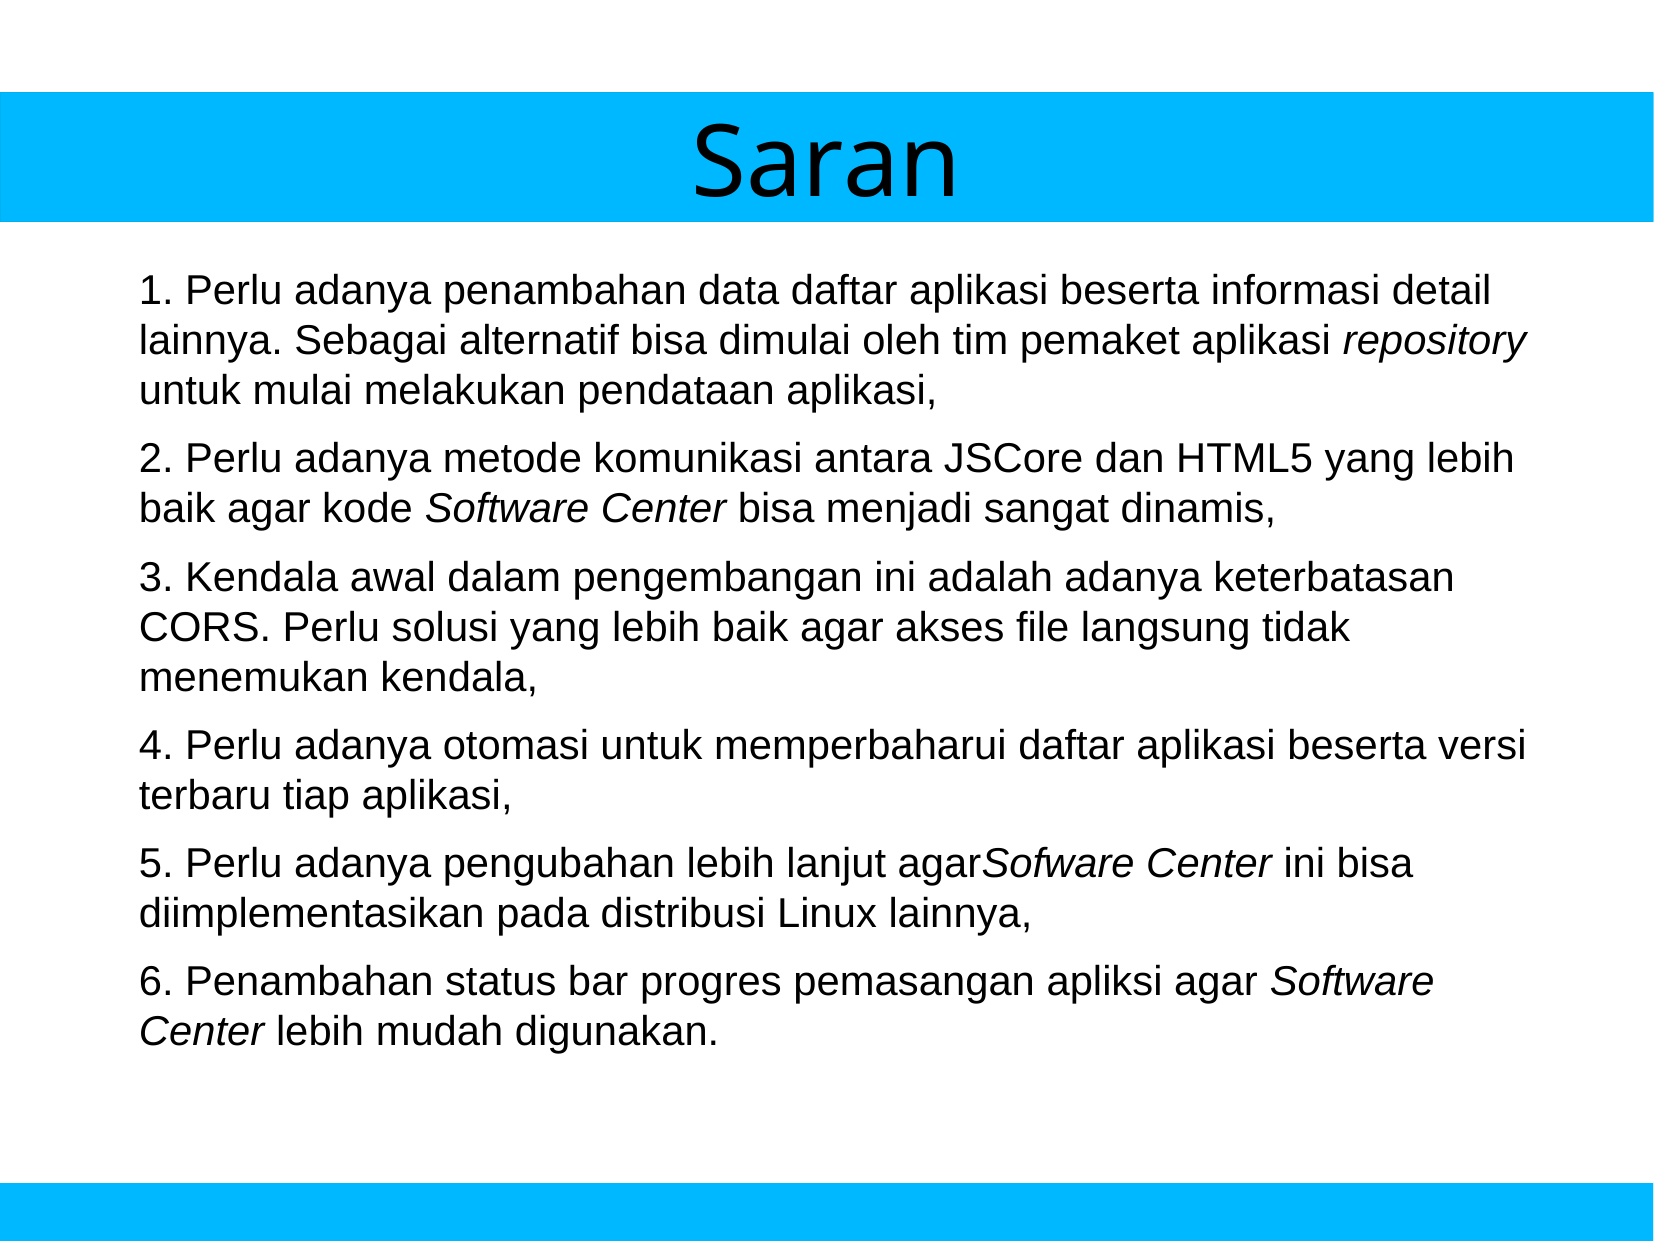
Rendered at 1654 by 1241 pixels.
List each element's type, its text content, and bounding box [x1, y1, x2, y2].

text_box Saran [82, 49, 1571, 257]
text_box [1571, 92, 1654, 222]
text_box [0, 1182, 1654, 1241]
text_box [0, 92, 82, 222]
subtitle 1. Perlu adanya penambahan data daftar aplikasi beserta informasi detail lainnya. Sebagai alternatif bisa dimulai oleh tim pemaket aplikasi repository untuk mulai melakukan pendataan aplikasi, 2. Perlu adanya metode komunikasi antara JSCore dan HTML5 yang lebih baik agar kode Software Center bisa menjadi sangat dinamis, 3. Kendala awal dalam pengembangan ini adalah adanya keterbatasan CORS. Perlu solusi yang lebih baik agar akses file langsung tidak menemukan kendala, 4. Perlu adanya otomasi untuk memperbaharui daftar aplikasi beserta versi terbaru tiap aplikasi, 5. Perlu adanya pengubahan lebih lanjut agarSofware Center ini bisa diimplementasikan pada distribusi Linux lainnya, 6. Penambahan status bar progres pemasangan apliksi agar Software Center lebih mudah digunakan. [82, 262, 1571, 1055]
